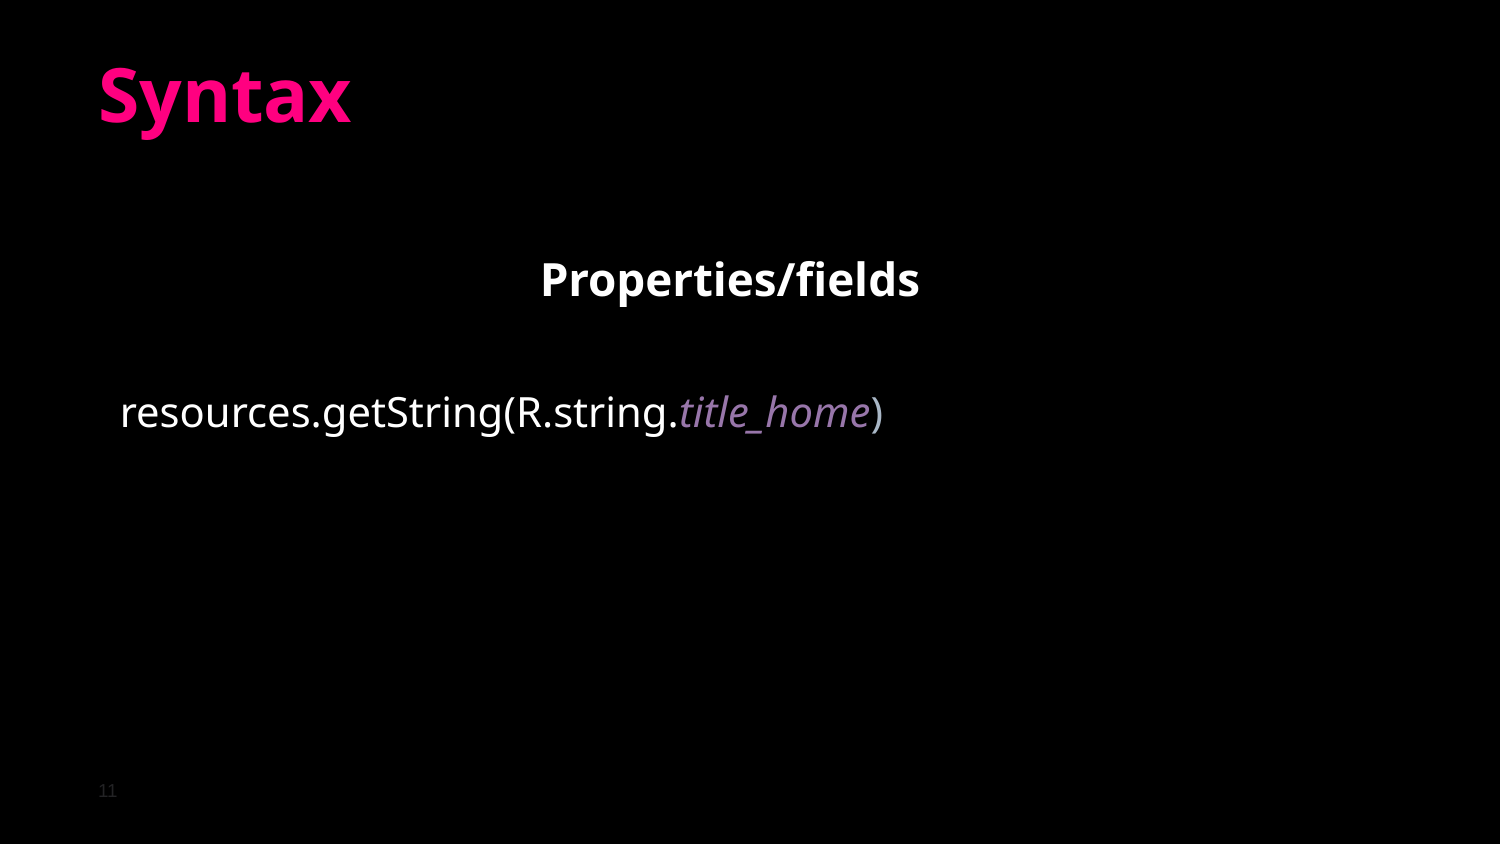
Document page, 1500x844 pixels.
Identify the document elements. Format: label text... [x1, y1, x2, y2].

title Syntax [83, 57, 1416, 151]
text_box Properties/fields [525, 240, 931, 307]
slide_number <number> [83, 767, 434, 813]
text_box resources.getString(R.string.title_home) [105, 375, 1426, 537]
